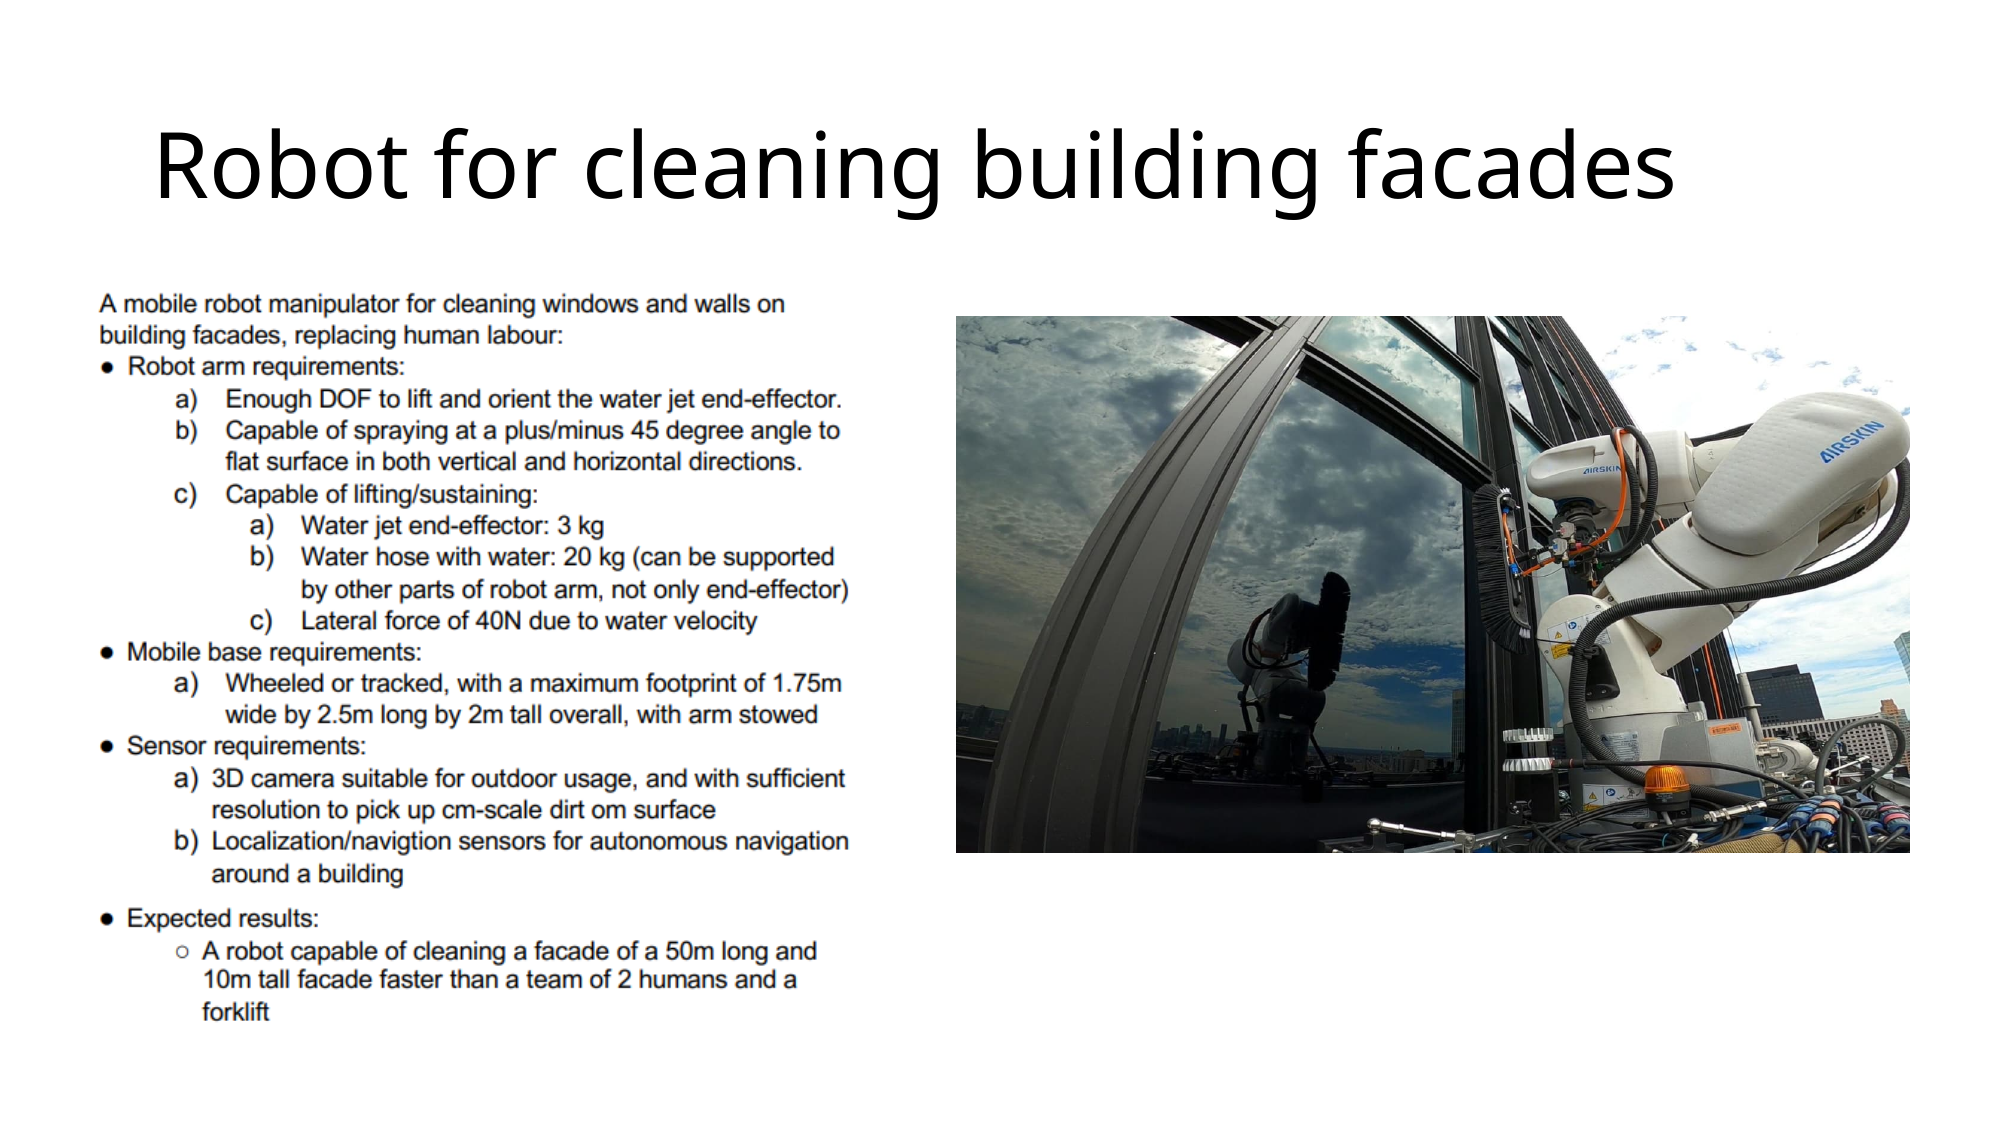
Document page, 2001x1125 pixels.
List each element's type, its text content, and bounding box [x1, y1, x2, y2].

picture [956, 316, 1910, 853]
title Robot for cleaning building facades [137, 59, 1863, 278]
picture [47, 262, 869, 1073]
